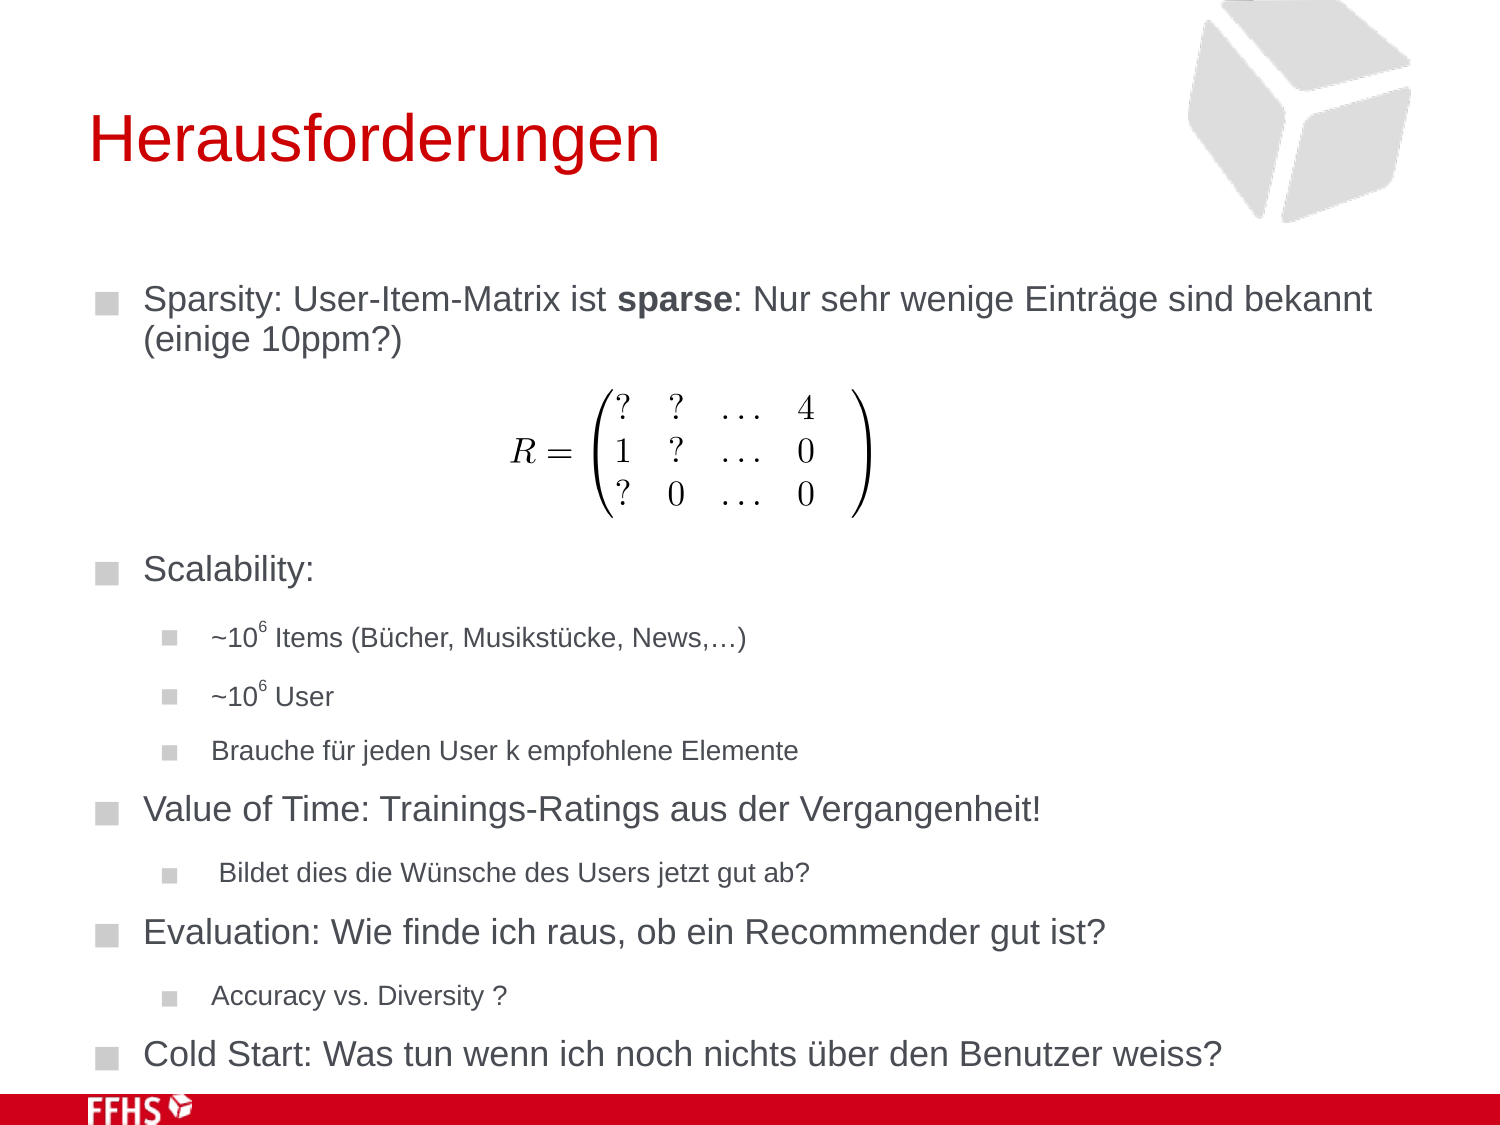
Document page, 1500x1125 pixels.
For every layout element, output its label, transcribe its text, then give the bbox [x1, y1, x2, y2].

picture [510, 389, 871, 518]
picture [0, 1094, 1500, 1125]
list Sparsity: User-Item-Matrix ist sparse: Nur sehr wenige Einträge sind bekannt (einige 10ppm?) Scalability: ~106 Items (Bücher, Musikstücke, News,…) ~106 User Brauche für jeden User k empfohlene Elemente Value of Time: Trainings-Ratings aus der Vergangenheit! Bildet dies die Wünsche des Users jetzt gut ab? Evaluation: Wie finde ich raus, ob ein Recommender gut ist? Accuracy vs. Diversity ? Cold Start: Was tun wenn ich noch nichts über den Benutzer weiss? [75, 278, 1412, 1081]
title Herausforderungen [88, 56, 1176, 220]
picture [1188, 0, 1411, 223]
